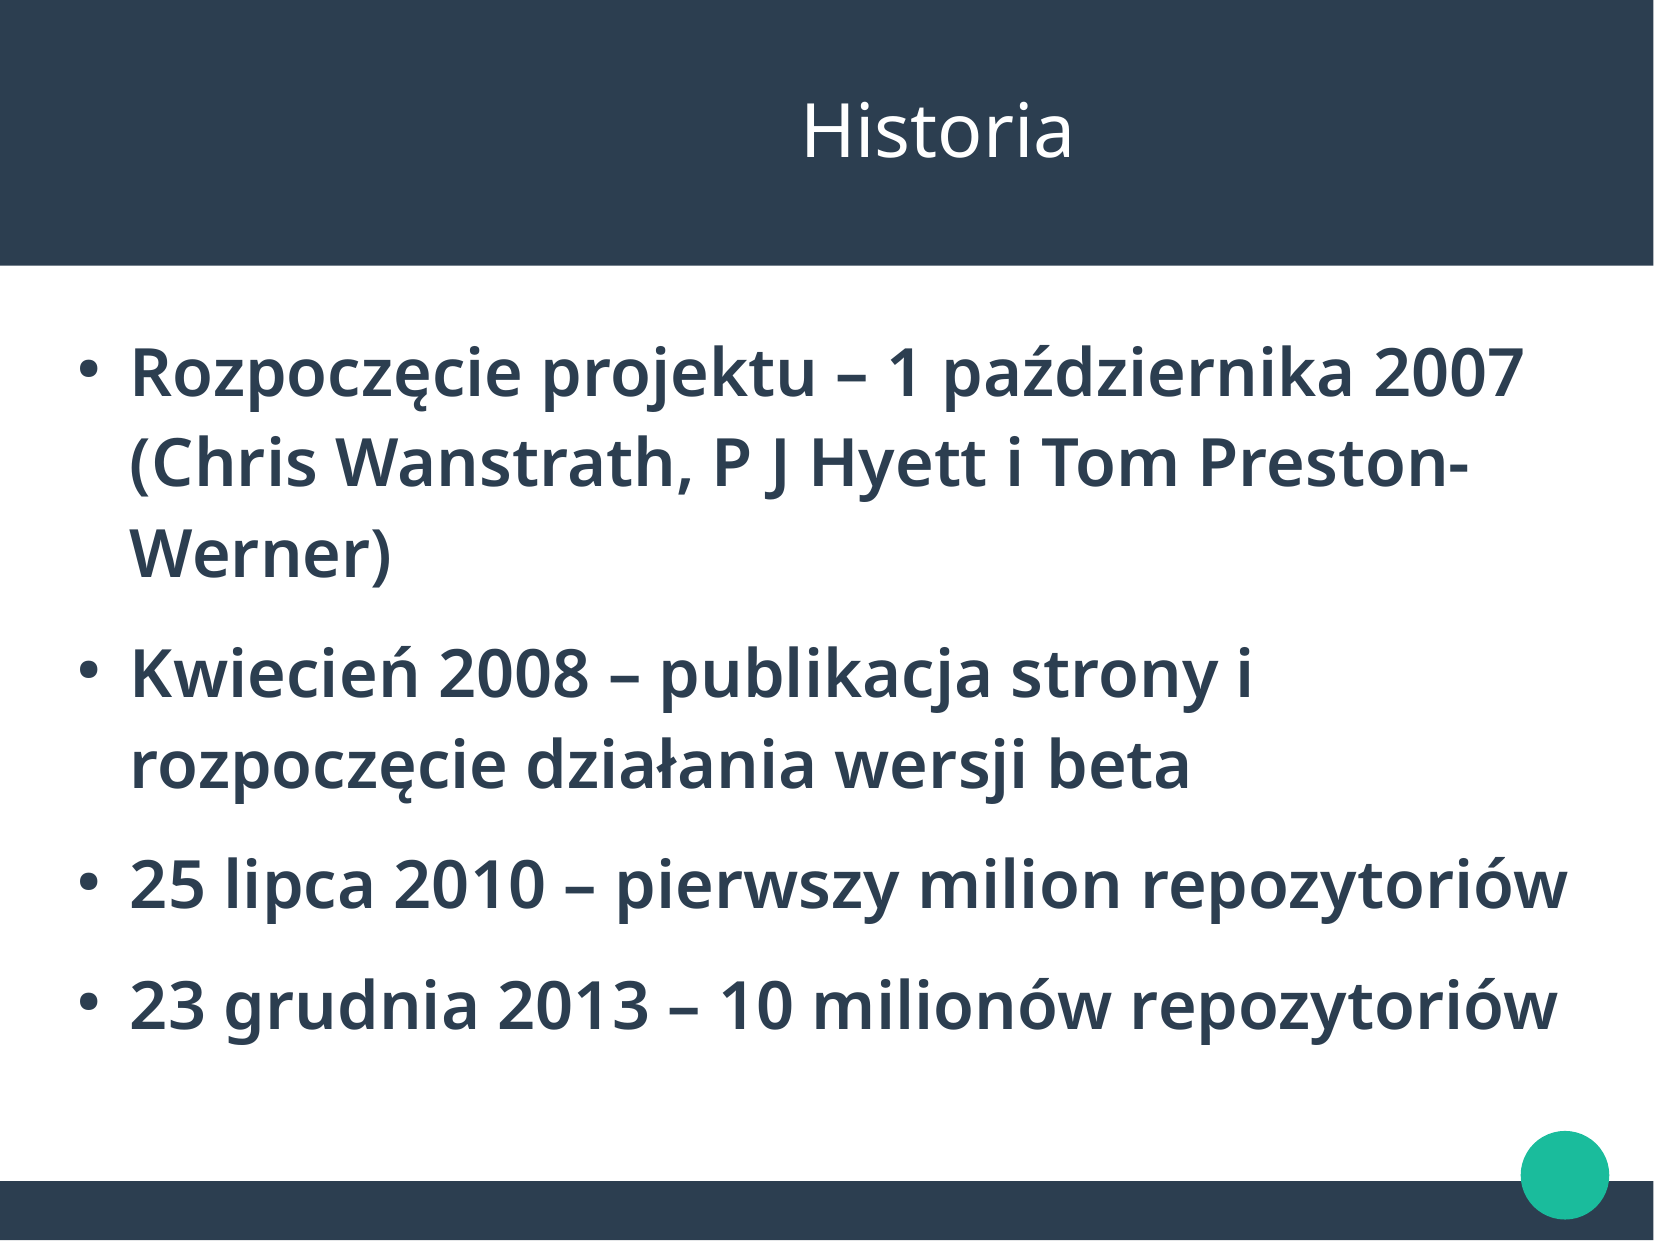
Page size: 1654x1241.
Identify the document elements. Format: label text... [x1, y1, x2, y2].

title Historia [59, 49, 1595, 207]
list Rozpoczęcie projektu – 1 października 2007 (Chris Wanstrath, P J Hyett i Tom Preston-Werner) Kwiecień 2008 – publikacja strony i rozpoczęcie działania wersji beta 25 lipca 2010 – pierwszy milion repozytoriów 23 grudnia 2013 – 10 milionów repozytoriów [59, 324, 1595, 1152]
